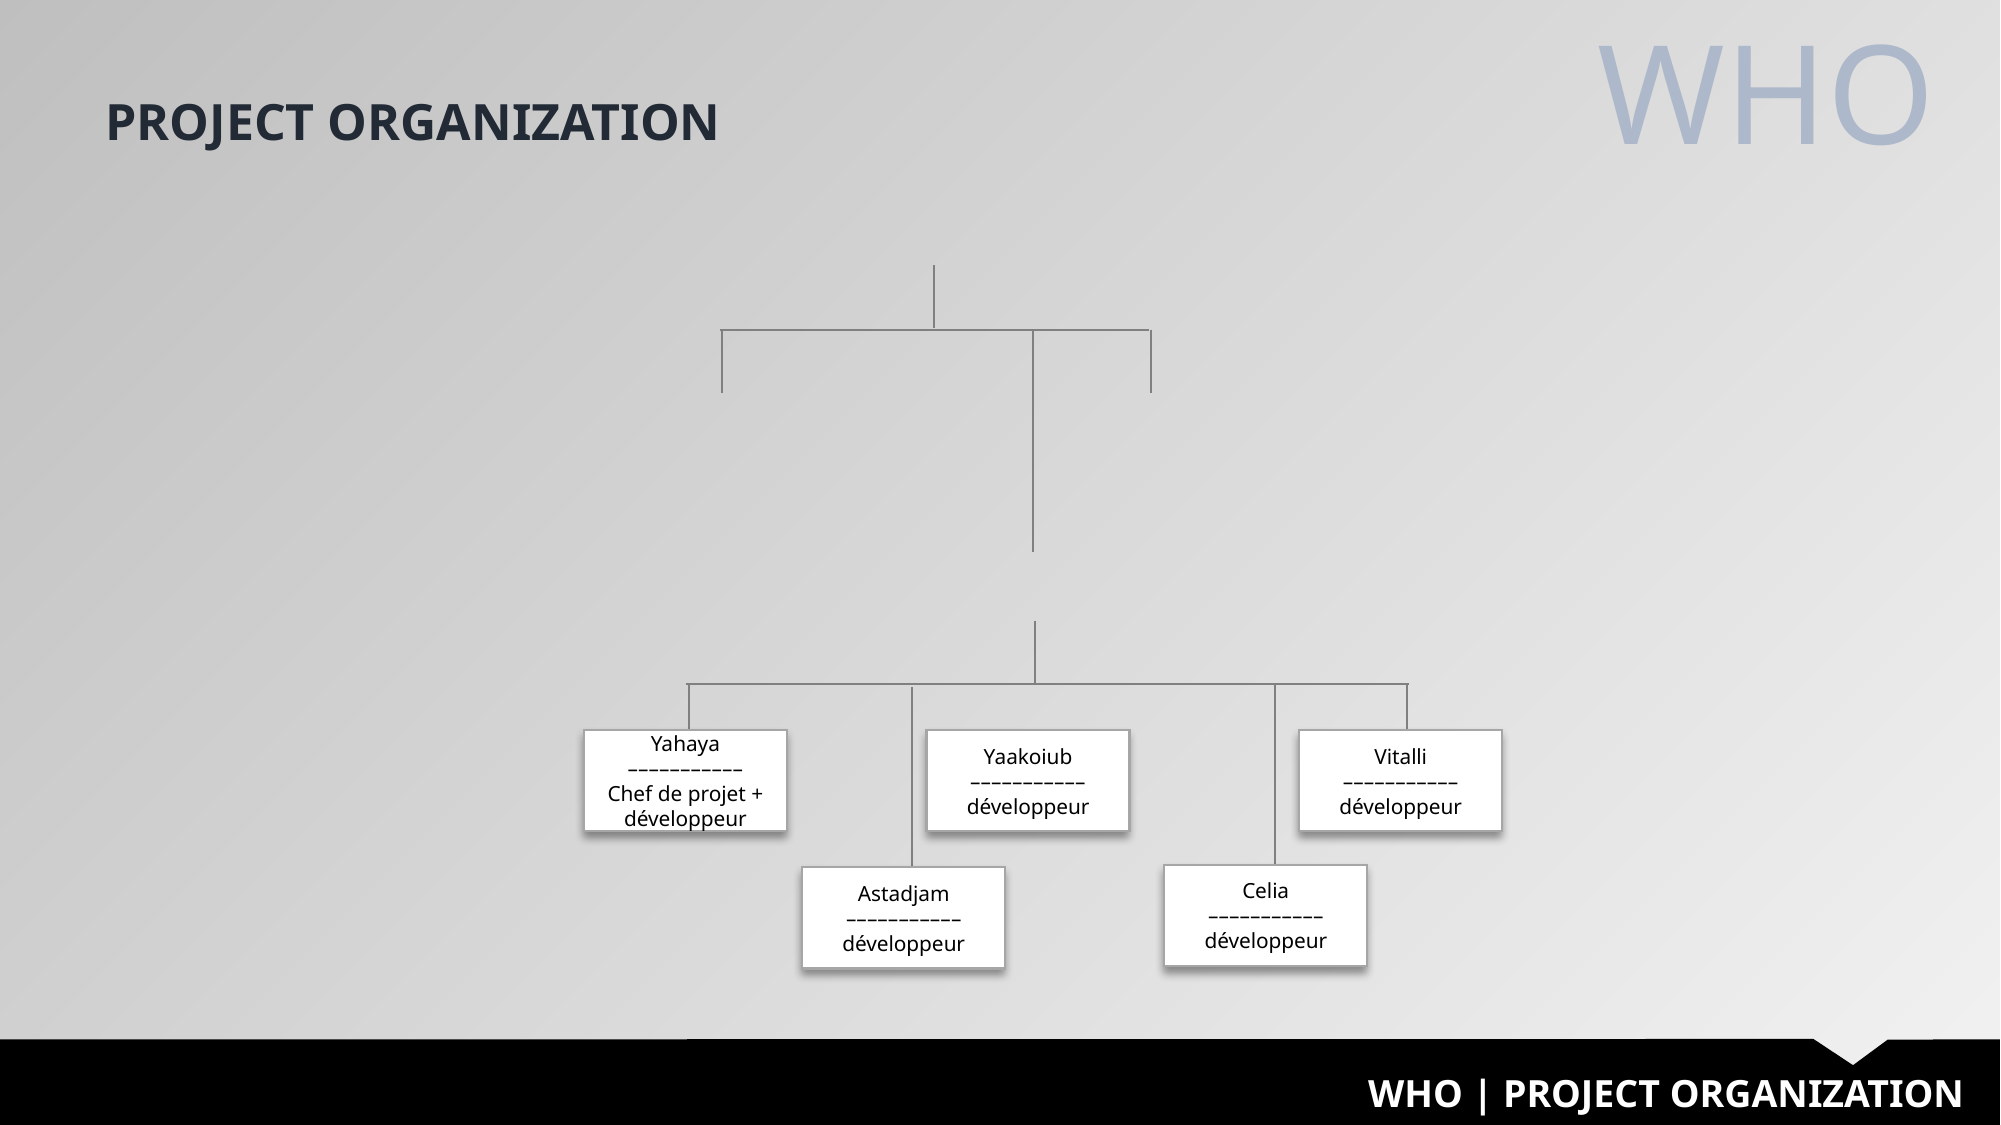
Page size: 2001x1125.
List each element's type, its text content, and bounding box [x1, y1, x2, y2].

text_box Yaakoiub ––––––––––– développeur [926, 729, 1130, 832]
text_box Vitalli ––––––––––– développeur [1299, 729, 1503, 832]
text_box Yahaya ––––––––––– Chef de projet + développeur [583, 729, 787, 832]
text_box Astadjam ––––––––––– développeur [802, 867, 1006, 969]
text_box WHO [1108, 0, 1950, 180]
text_box [0, 1038, 2000, 1125]
text_box PROJECT ORGANIZATION [90, 82, 1426, 158]
text_box Celia ––––––––––– développeur [1164, 864, 1368, 967]
text_box WHO | PROJECT ORGANIZATION [620, 1062, 1980, 1123]
